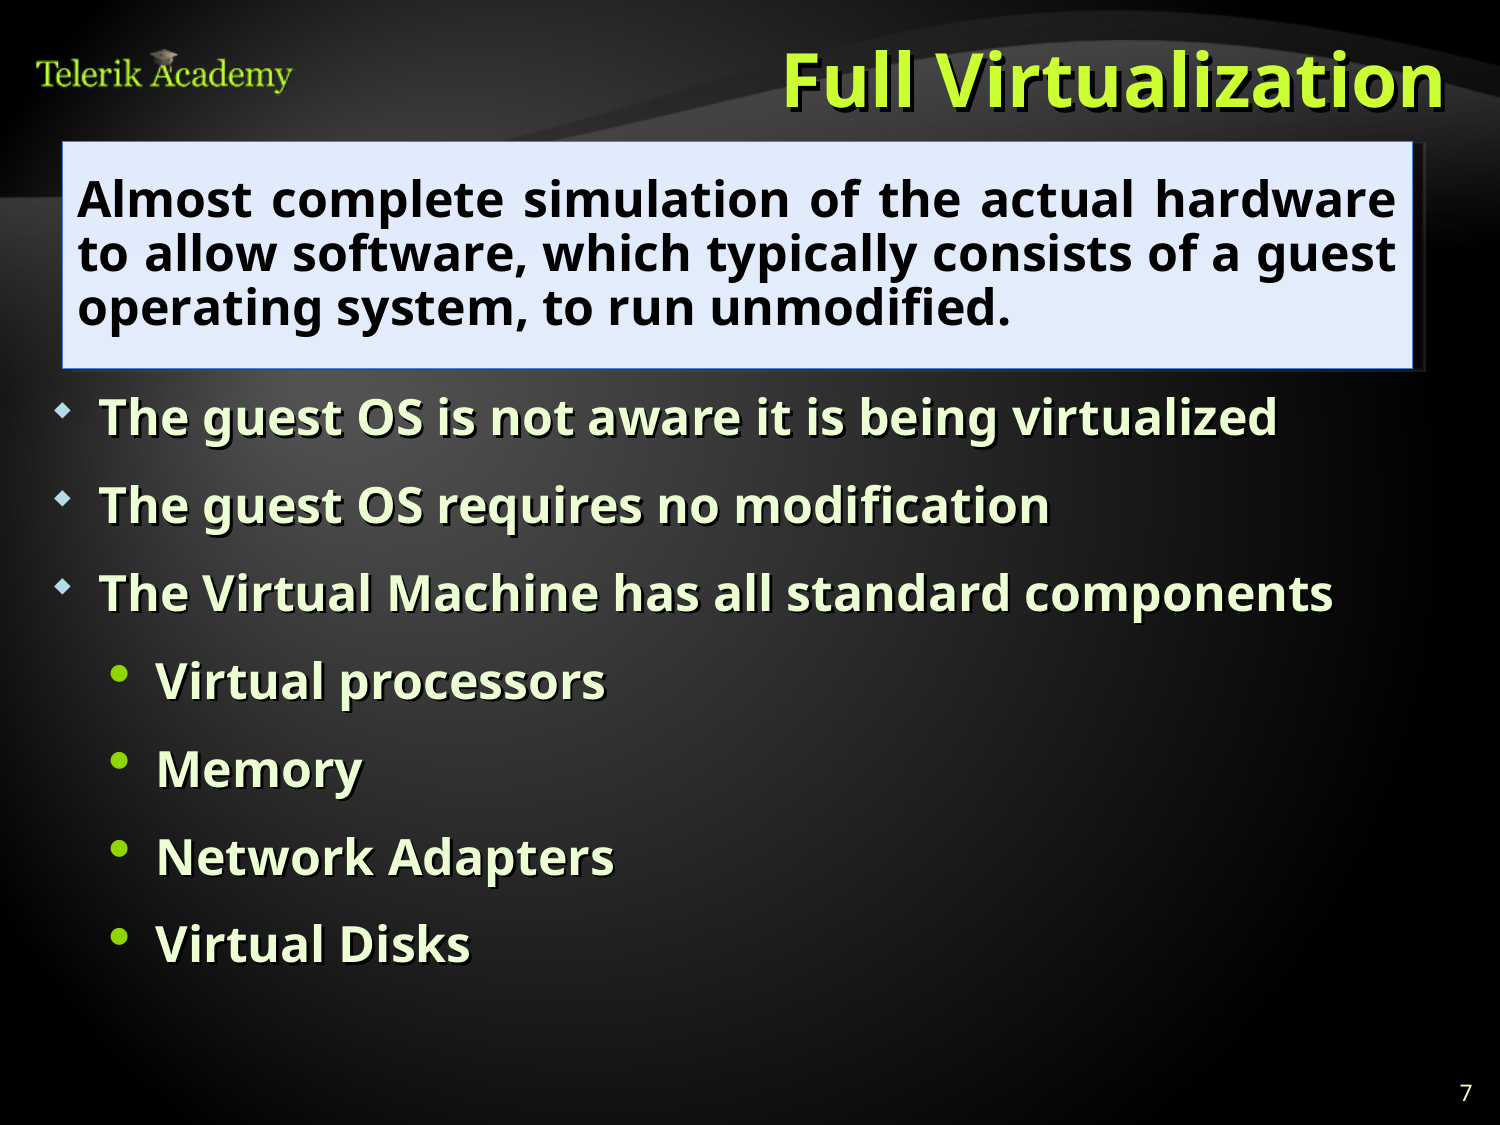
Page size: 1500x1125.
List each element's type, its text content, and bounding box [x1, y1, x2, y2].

picture [0, 0, 1500, 1125]
list The guest OS is not aware it is being virtualized The guest OS requires no modification The Virtual Machine has all standard components Virtual processors Memory Network Adapters Virtual Disks [37, 374, 1463, 1101]
title Full Virtualization [299, 12, 1463, 151]
text_box Almost complete simulation of the actual hardware to allow software, which typically consists of a guest operating system, to run unmodified. [62, 141, 1413, 369]
text_box <number> [1412, 1074, 1488, 1113]
